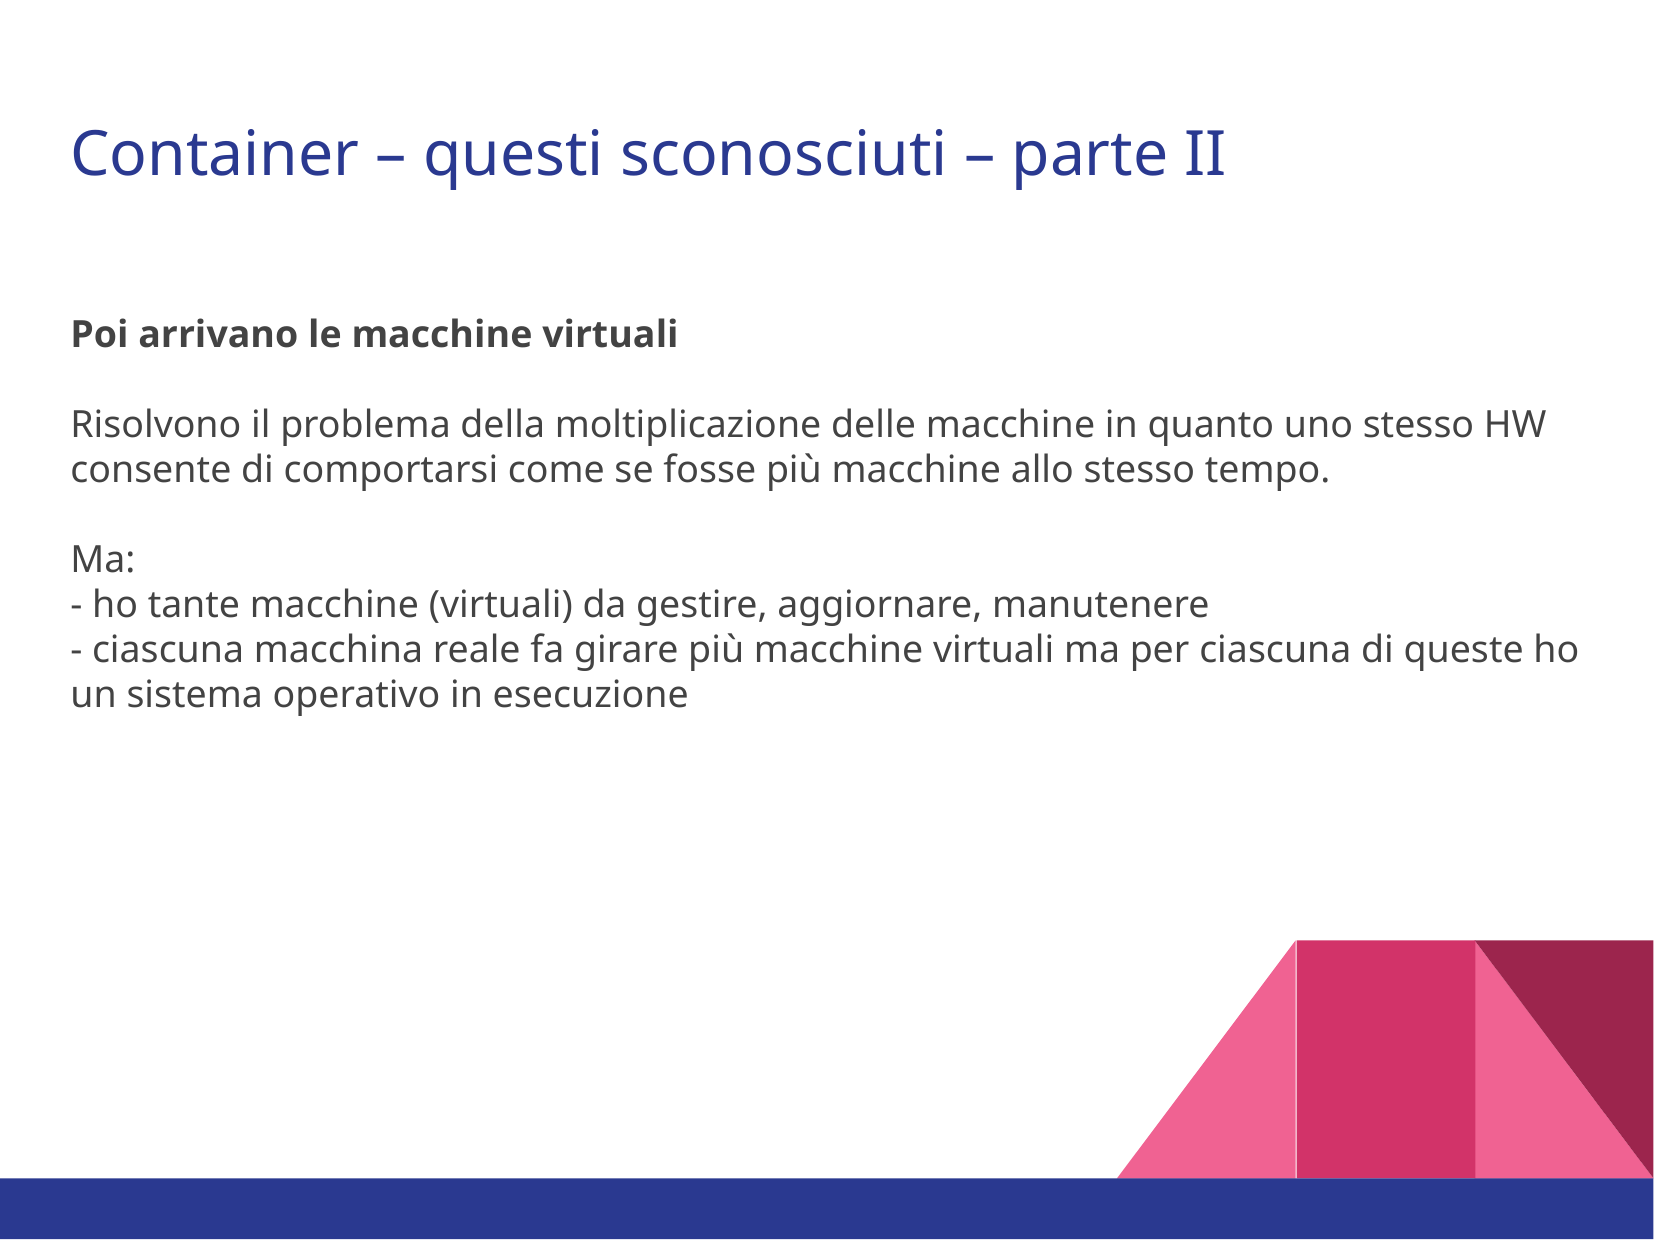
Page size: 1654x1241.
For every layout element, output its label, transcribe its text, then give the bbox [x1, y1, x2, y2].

title Container – questi sconosciuti – parte II [55, 98, 1597, 245]
list Poi arrivano le macchine virtuali Risolvono il problema della moltiplicazione delle macchine in quanto uno stesso HW consente di comportarsi come se fosse più macchine allo stesso tempo. Ma: - ho tante macchine (virtuali) da gestire, aggiornare, manutenere - ciascuna macchina reale fa girare più macchine virtuali ma per ciascuna di queste ho un sistema operativo in esecuzione [55, 295, 1597, 1101]
